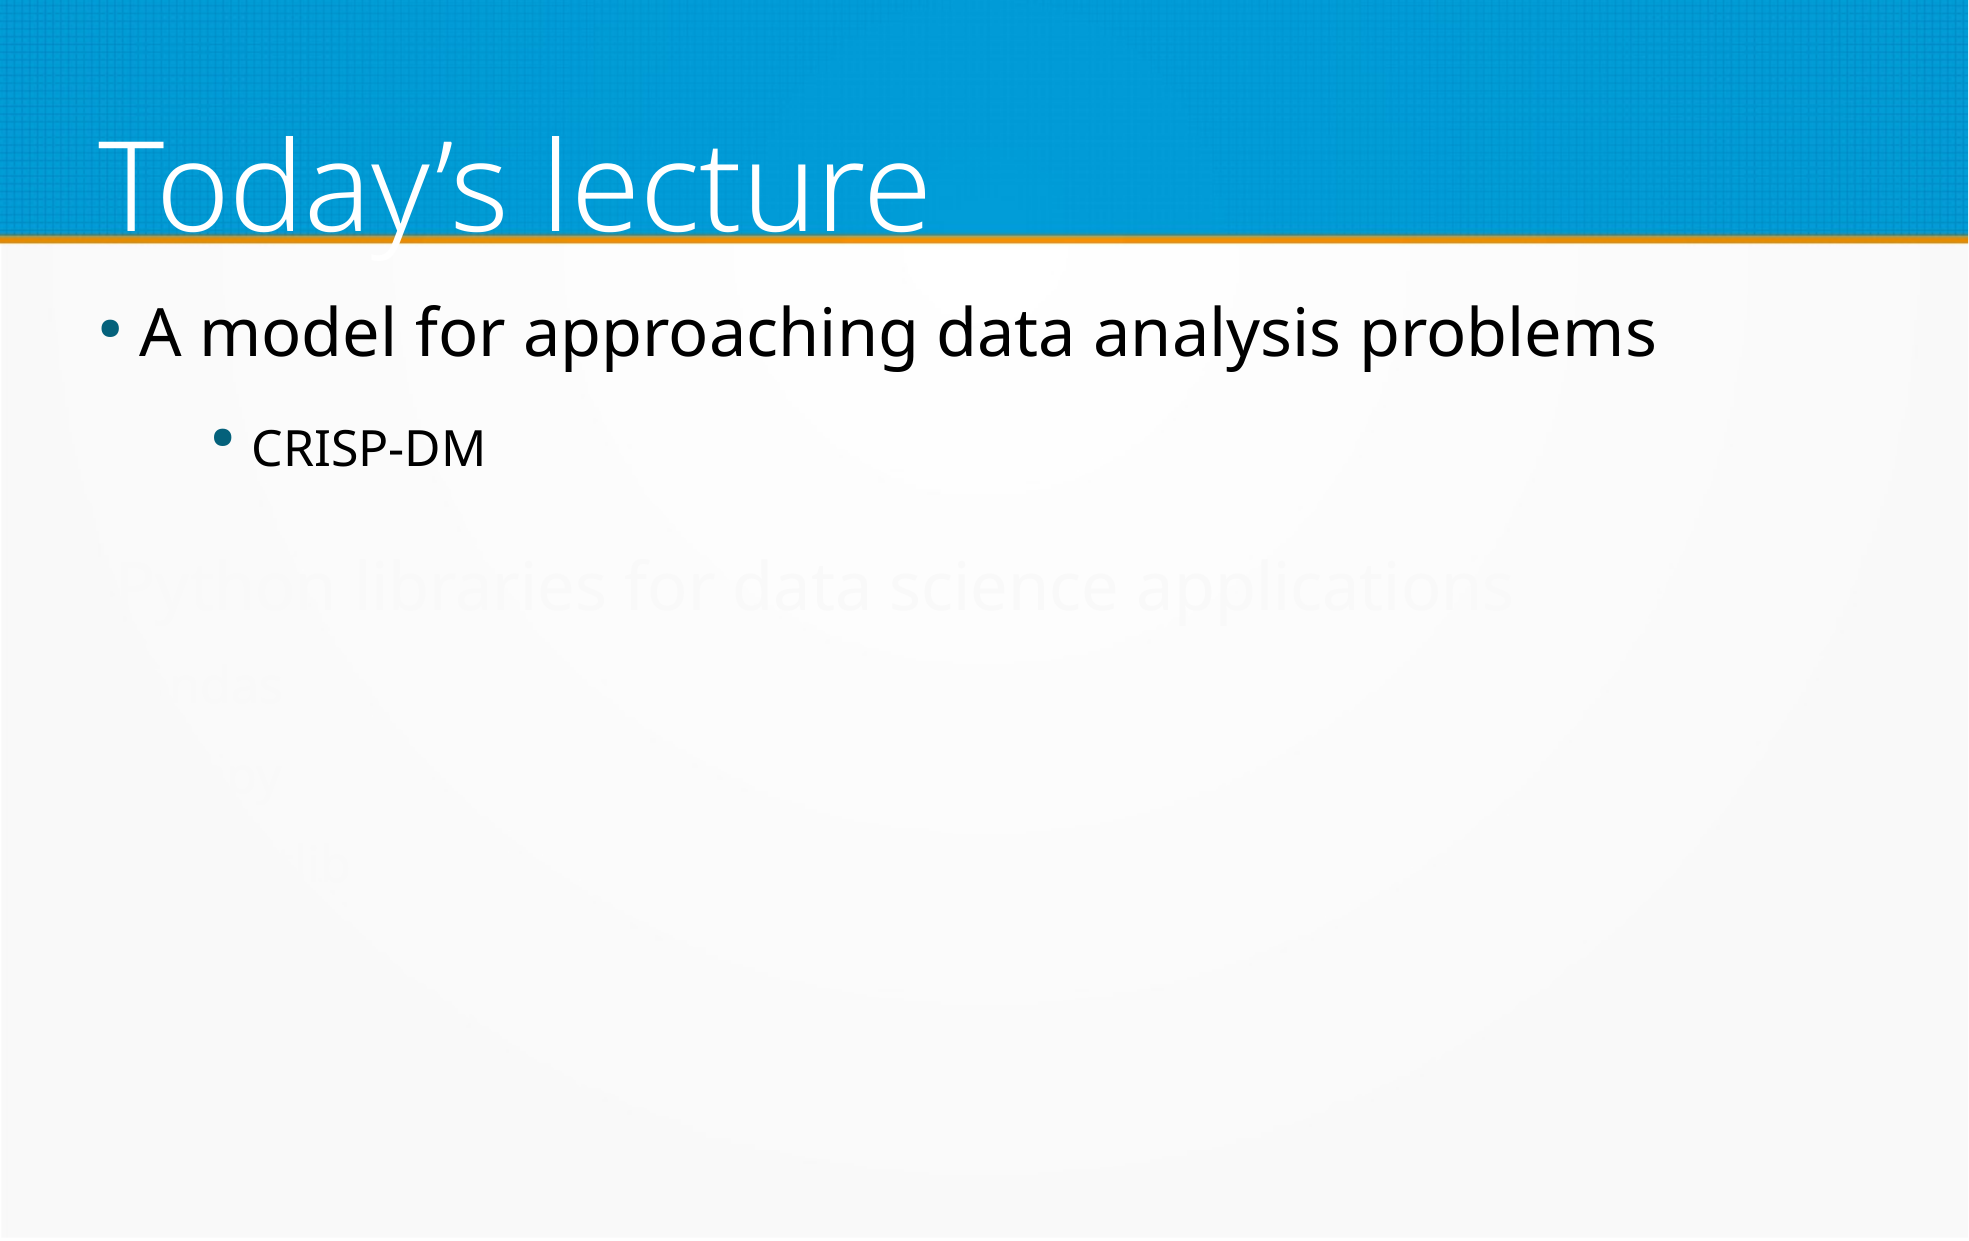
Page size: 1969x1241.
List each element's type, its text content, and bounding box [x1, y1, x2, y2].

title Today’s lecture [98, 49, 1870, 257]
list A model for approaching data analysis problems CRISP-DM Python libraries for data science applications Pandas Numpy Matplotlib [98, 290, 1870, 1156]
picture [0, 233, 1969, 1241]
